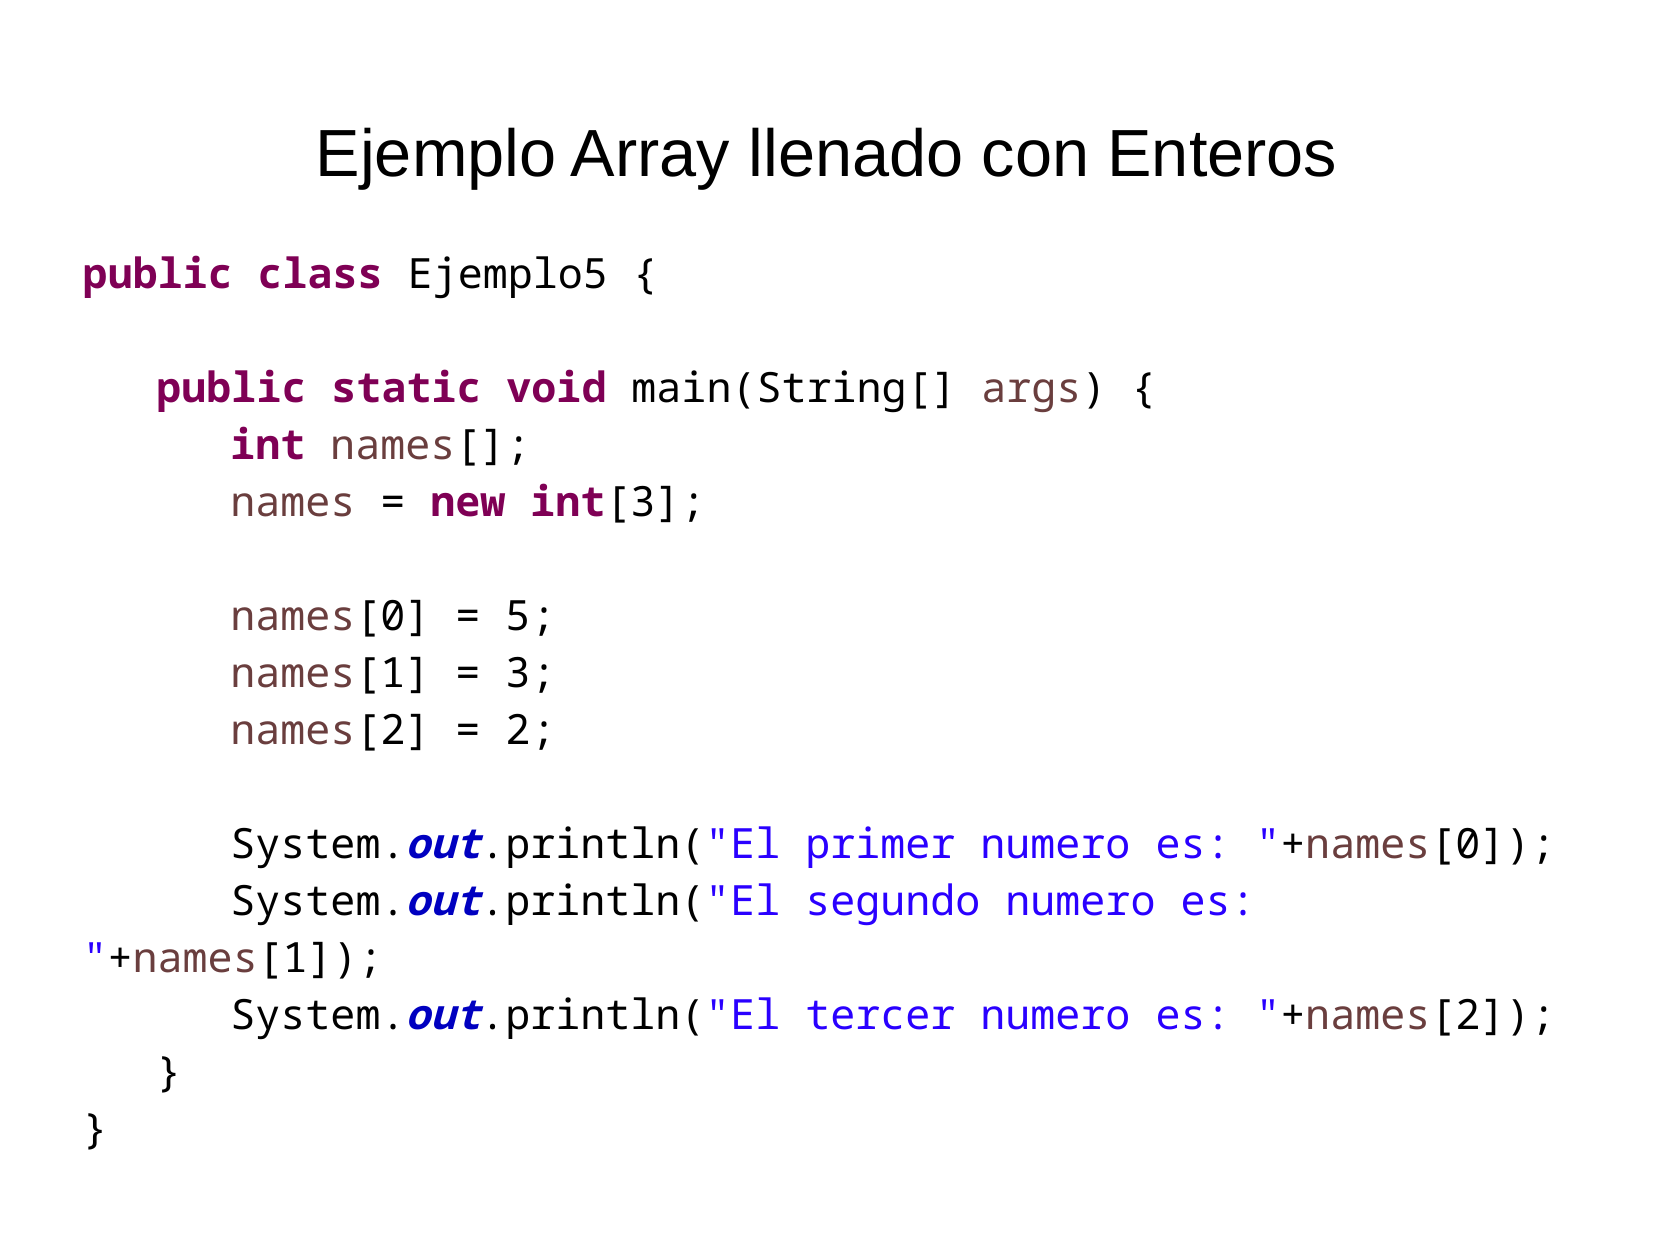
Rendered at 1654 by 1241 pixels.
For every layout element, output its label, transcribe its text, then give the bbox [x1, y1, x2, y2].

title Ejemplo Array llenado con Enteros [82, 49, 1571, 257]
subtitle public class Ejemplo5 { public static void main(String[] args) { int names[]; names = new int[3]; names[0] = 5; names[1] = 3; names[2] = 2; System.out.println("El primer numero es: "+names[0]); System.out.println("El segundo numero es: "+names[1]); System.out.println("El tercer numero es: "+names[2]); } } [82, 290, 1571, 1109]
